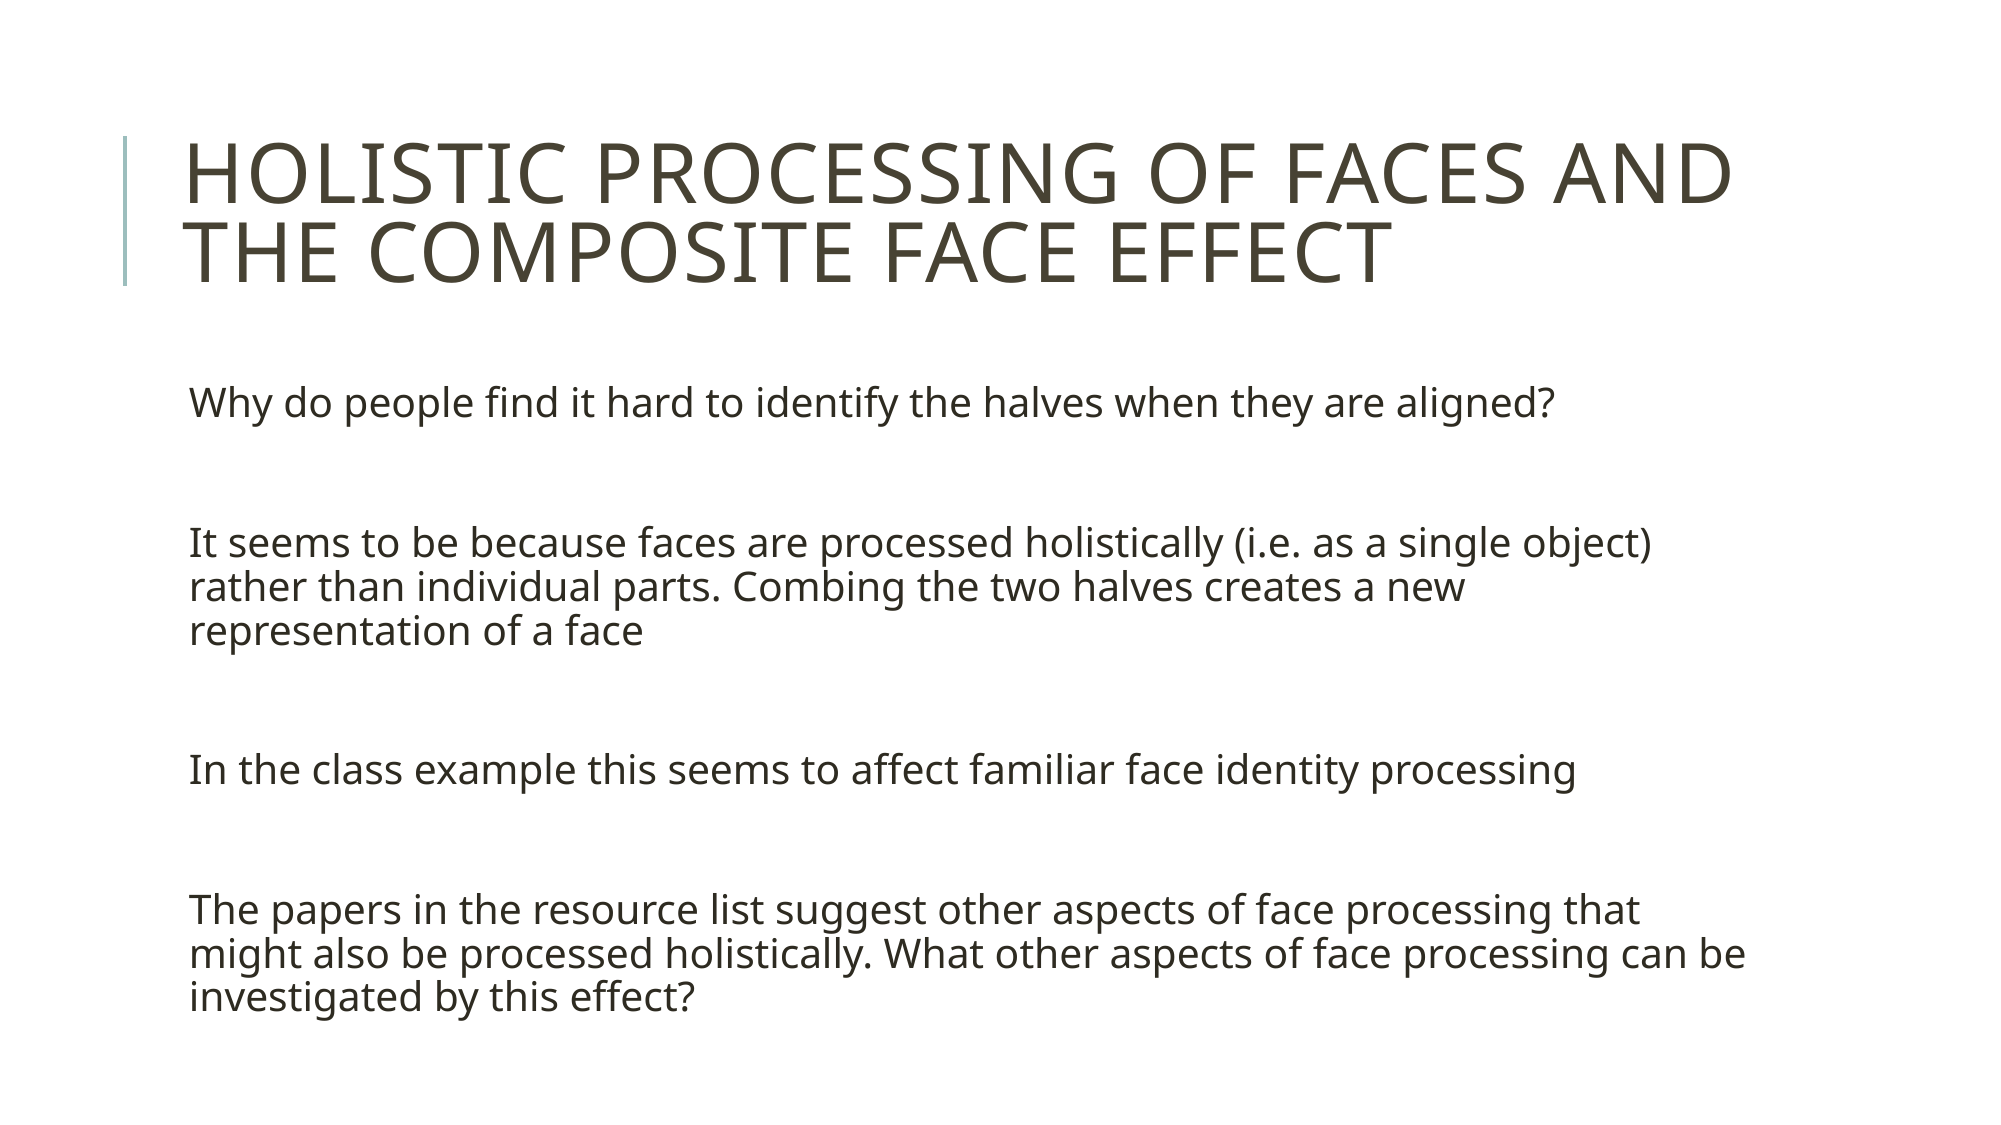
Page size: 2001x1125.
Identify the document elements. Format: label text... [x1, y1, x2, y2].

list Why do people find it hard to identify the halves when they are aligned? It seems to be because faces are processed holistically (i.e. as a single object) rather than individual parts. Combing the two halves creates a new representation of a face In the class example this seems to affect familiar face identity processing The papers in the resource list suggest other aspects of face processing that might also be processed holistically. What other aspects of face processing can be investigated by this effect? [168, 375, 1763, 1035]
title Holistic processing of faces and the composite face effect [168, 96, 1763, 342]
